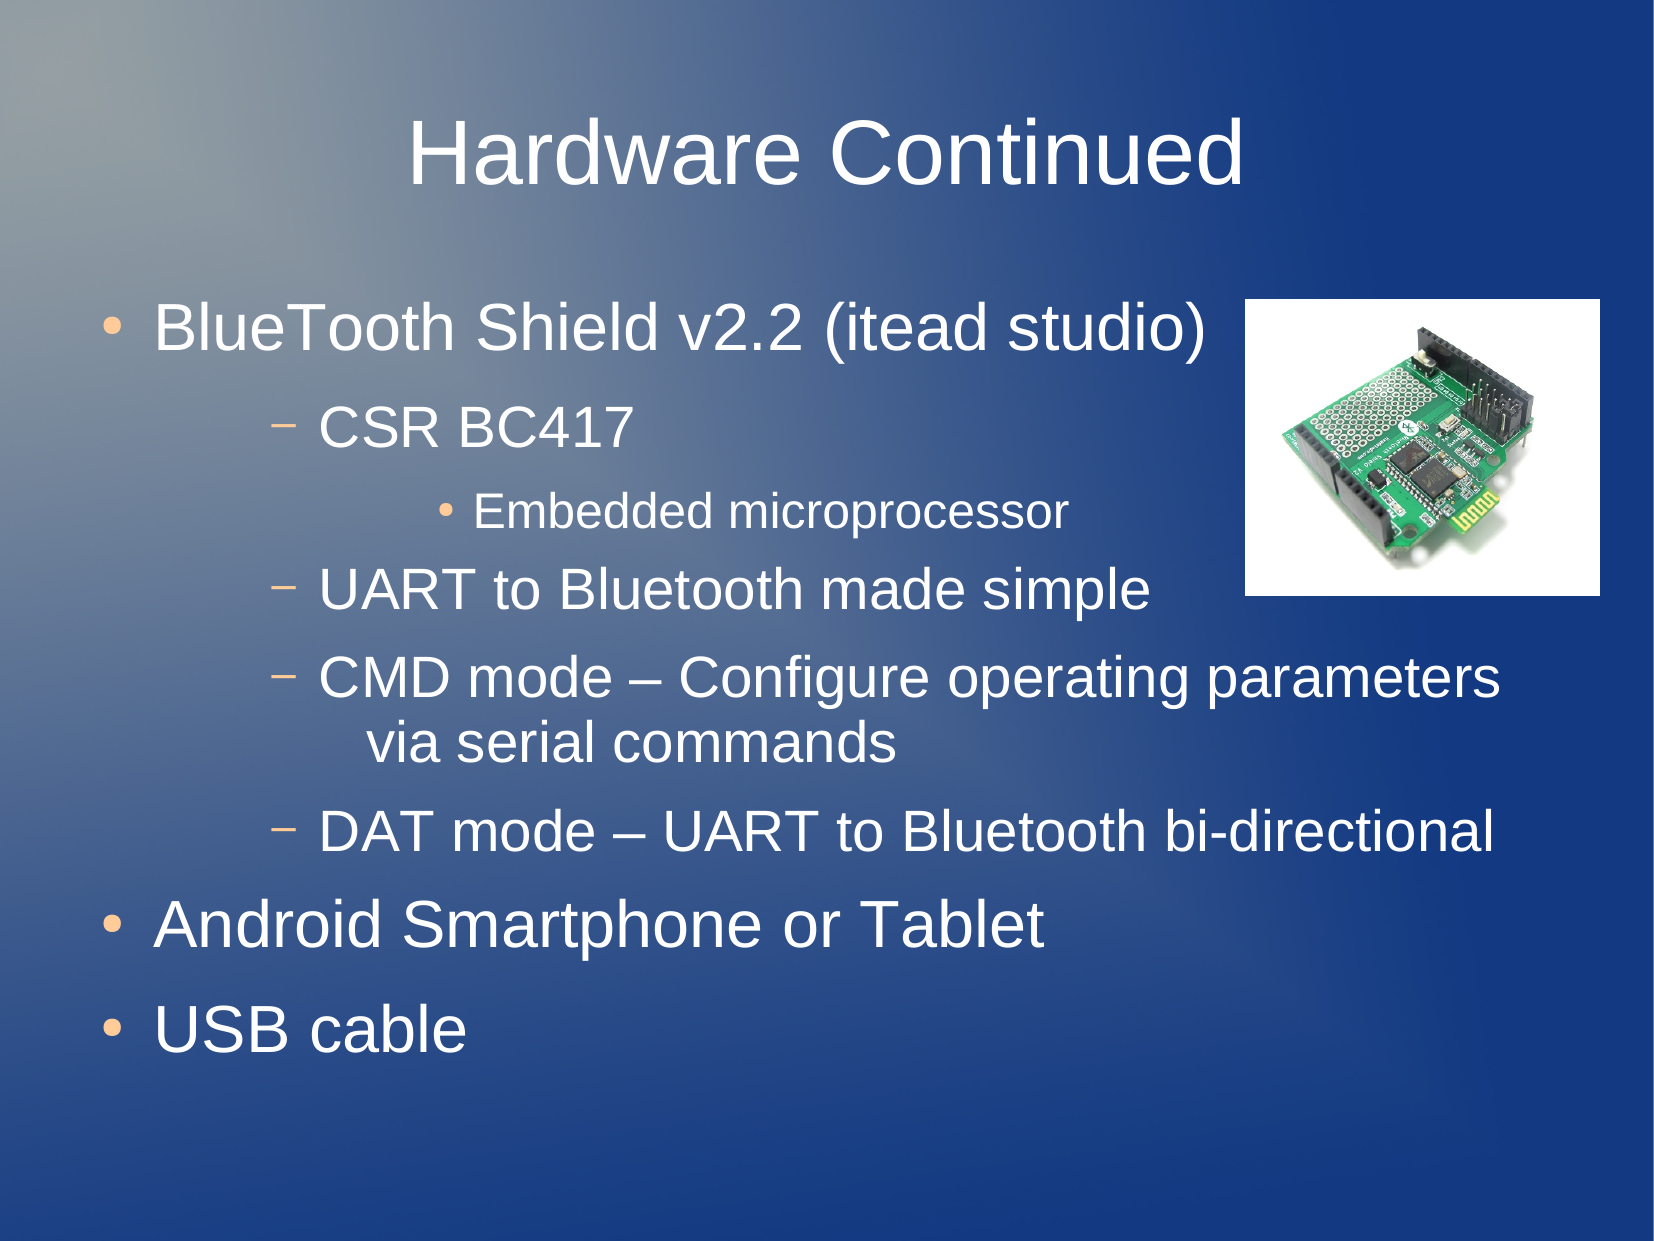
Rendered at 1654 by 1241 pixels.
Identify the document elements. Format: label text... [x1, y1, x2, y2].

picture [0, 0, 1654, 1241]
list BlueTooth Shield v2.2 (itead studio) CSR BC417 Embedded microprocessor UART to Bluetooth made simple CMD mode – Configure operating parameters via serial commands DAT mode – UART to Bluetooth bi-directional Android Smartphone or Tablet USB cable [82, 290, 1571, 1109]
title Hardware Continued [82, 49, 1571, 257]
